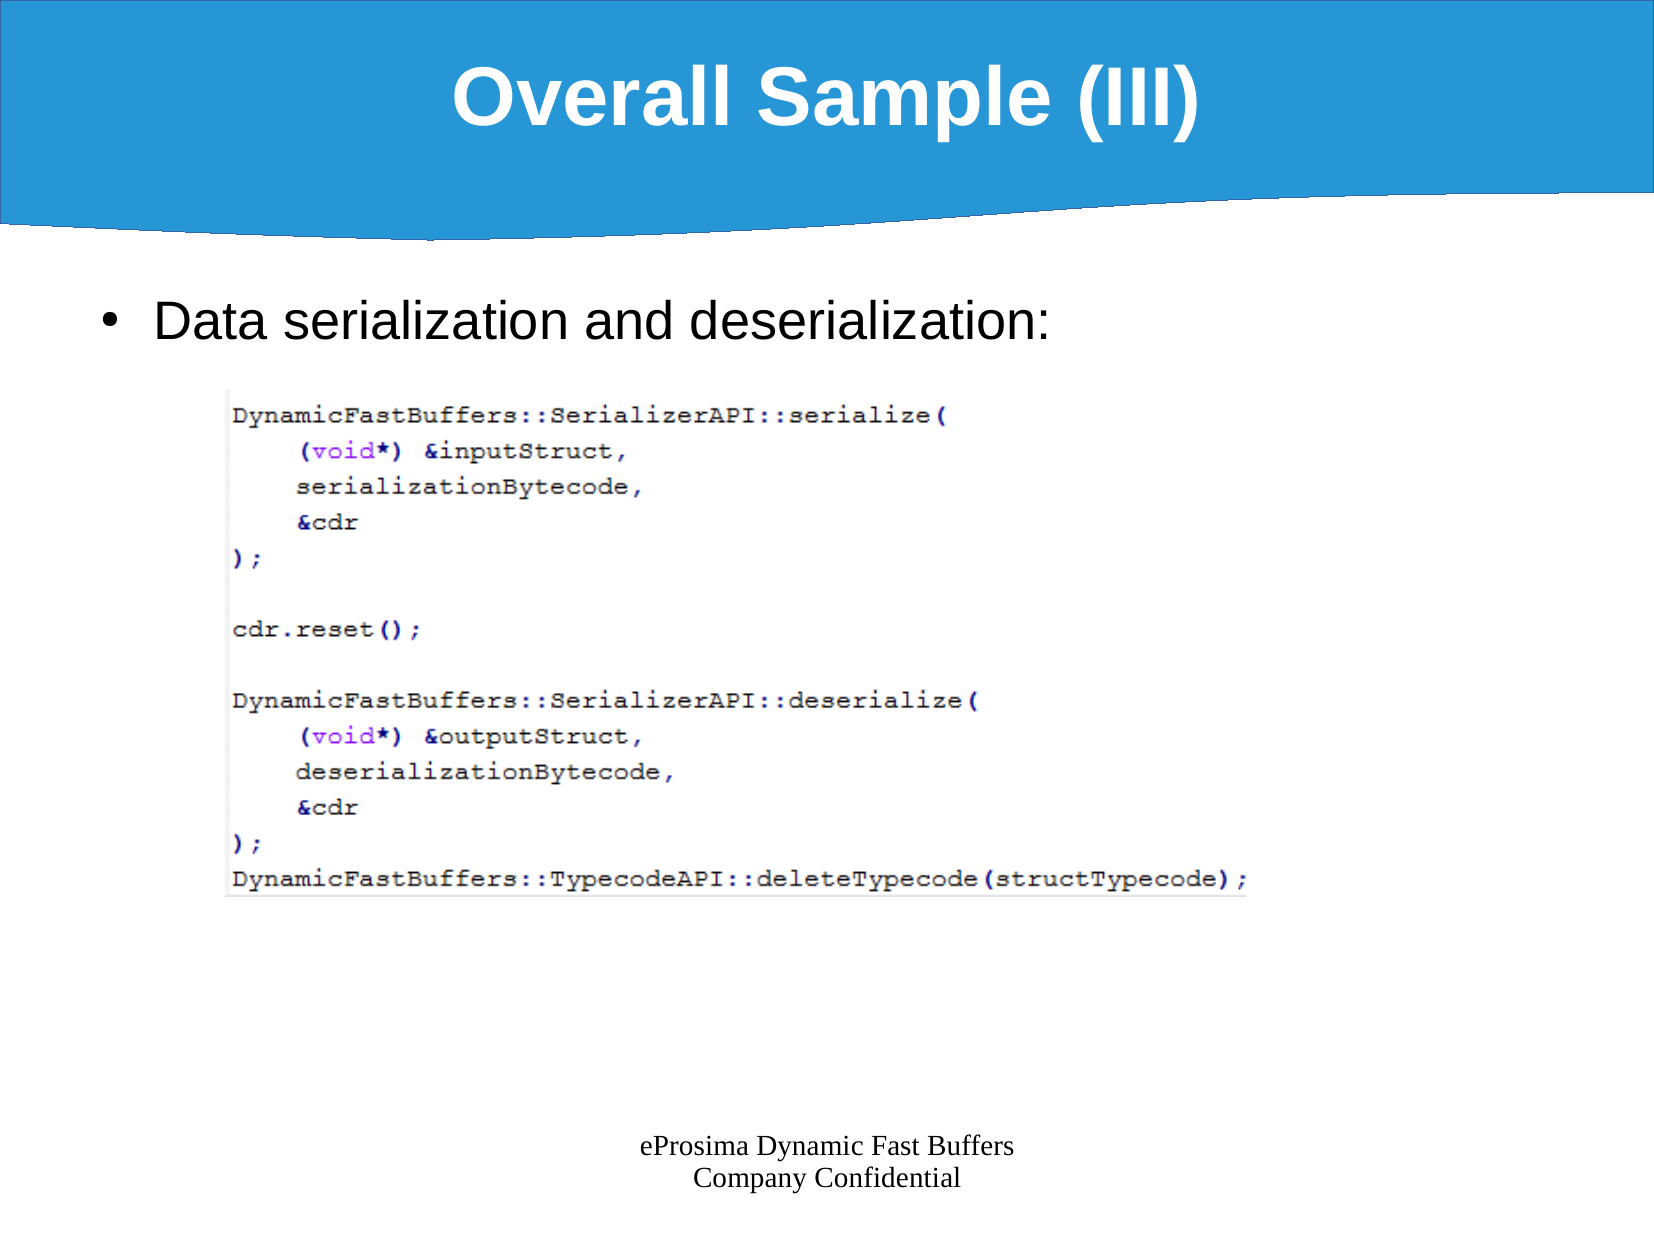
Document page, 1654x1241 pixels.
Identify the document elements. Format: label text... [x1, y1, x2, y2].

picture [225, 389, 1246, 897]
text_box Overall Sample (III) [0, 0, 1654, 241]
list Data serialization and deserialization: [82, 290, 1571, 1010]
